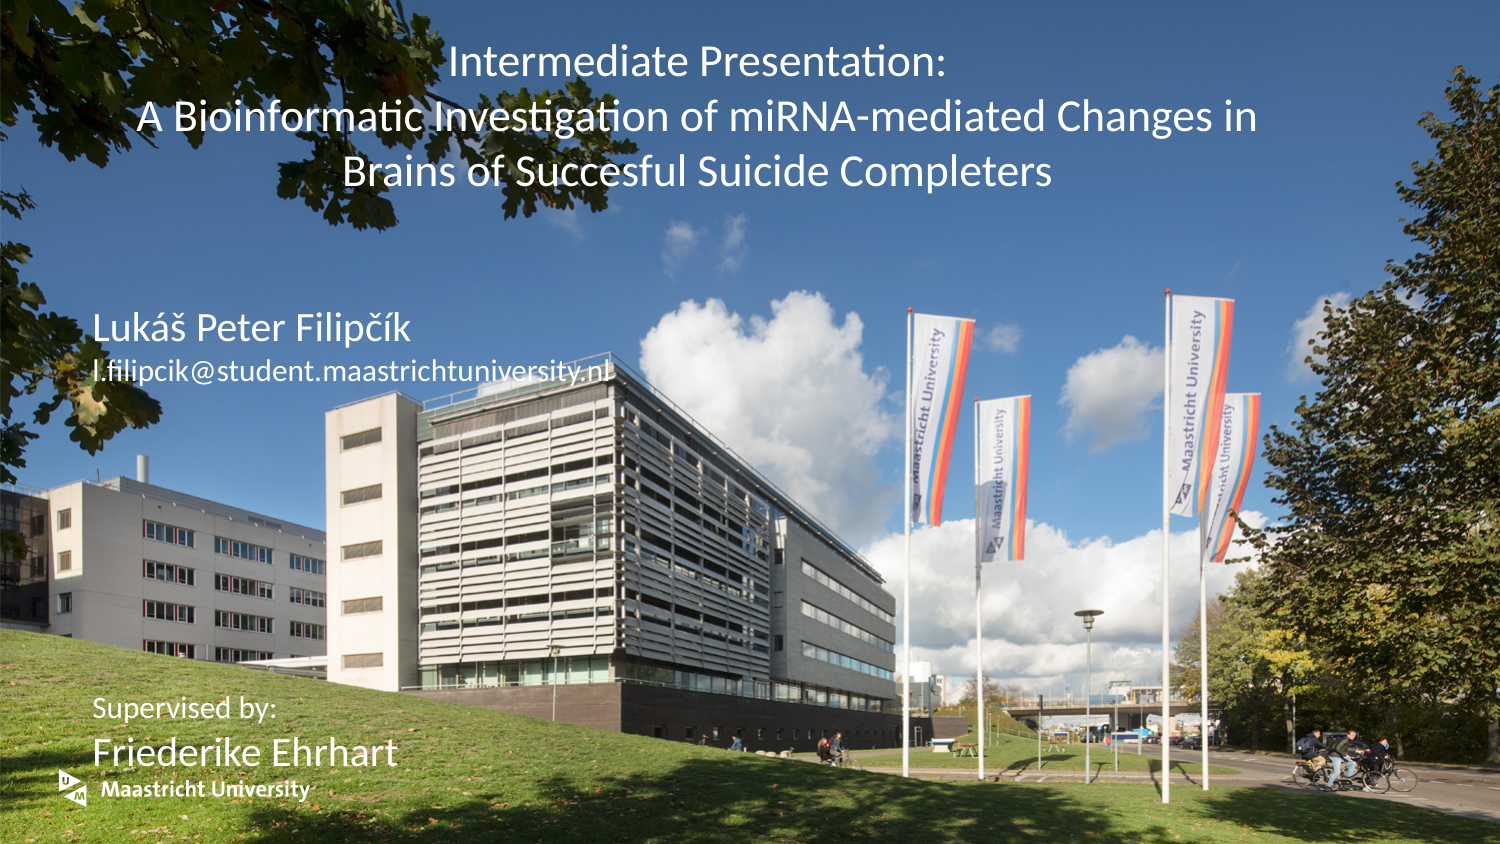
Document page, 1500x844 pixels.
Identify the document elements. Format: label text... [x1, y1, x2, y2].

subtitle Lukáš Peter Filipčík l.filipcik@student.maastrichtuniversity.nl Supervised by: Friederike Ehrhart [92, 300, 993, 516]
picture [0, 0, 1500, 844]
title Intermediate Presentation: A Bioinformatic Investigation of miRNA-mediated Changes in Brains of Succesful Suicide Completers [92, 31, 1303, 303]
